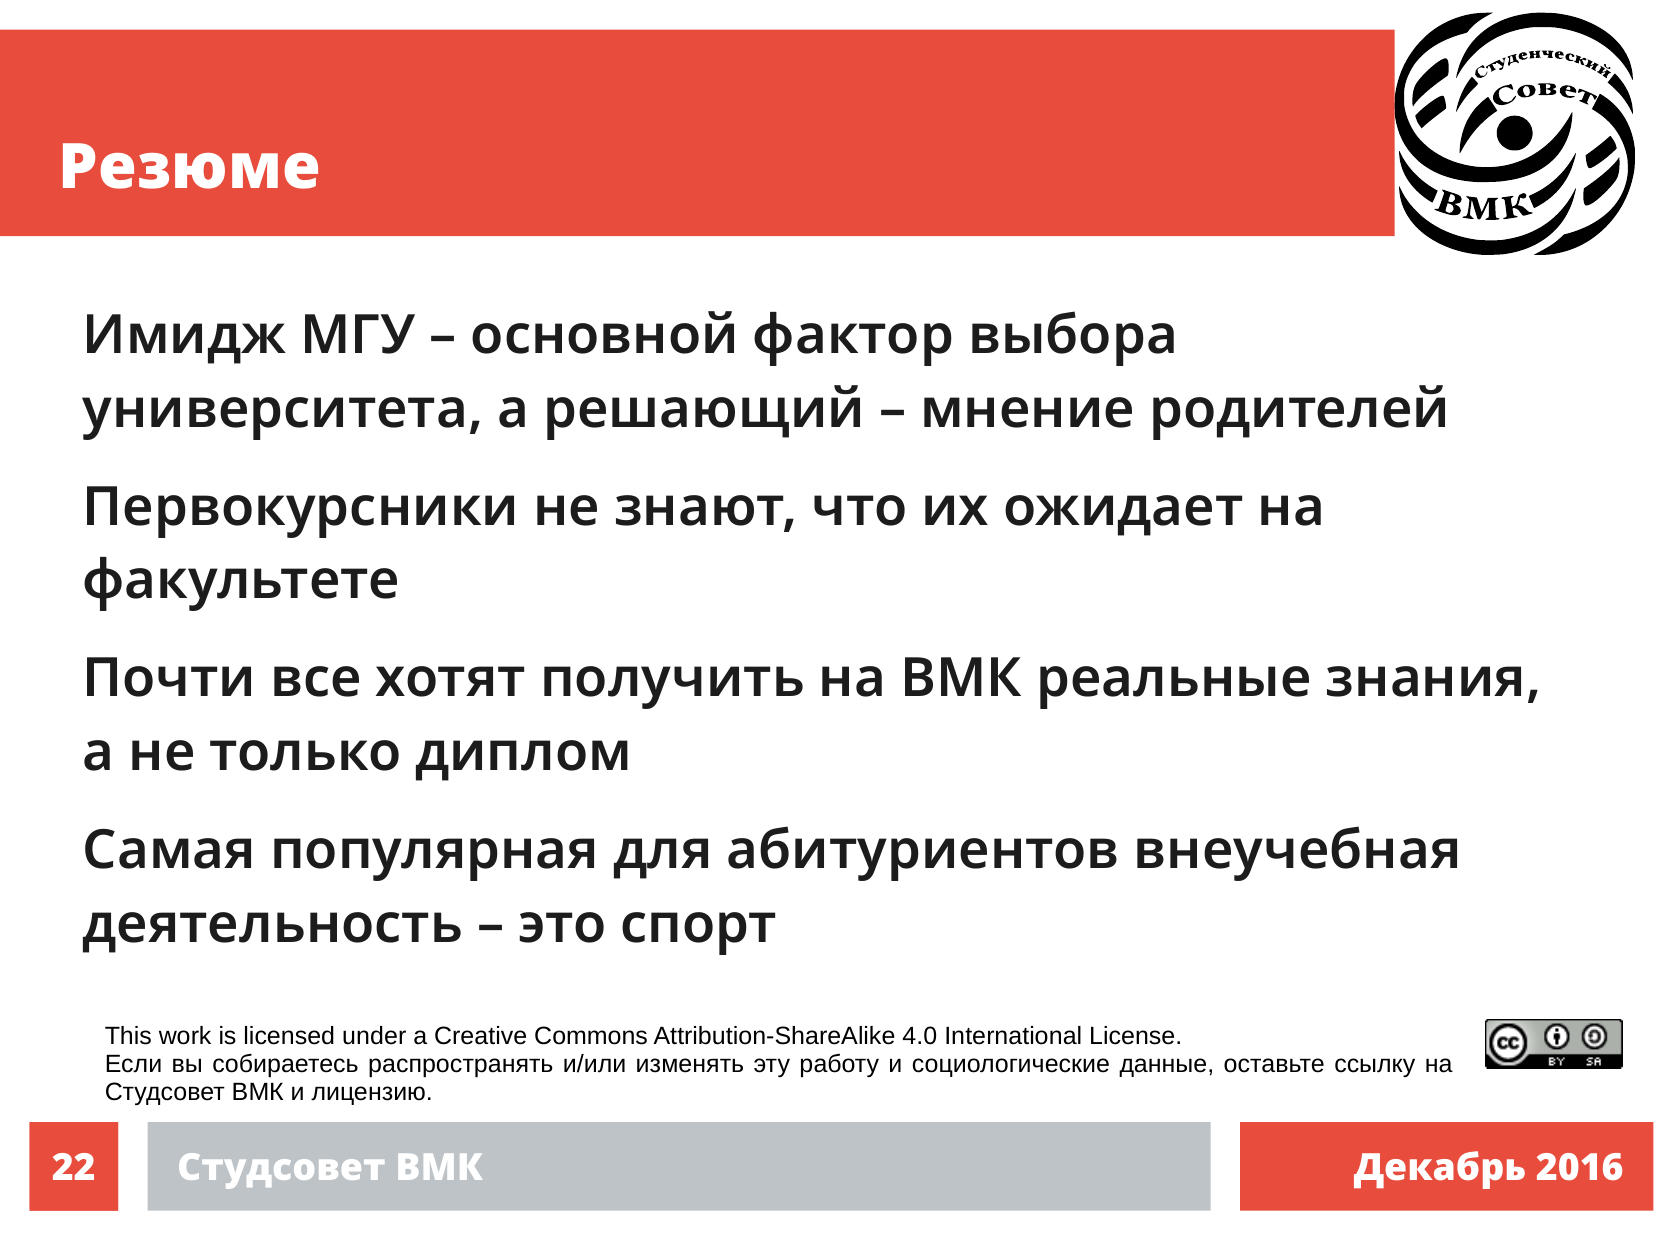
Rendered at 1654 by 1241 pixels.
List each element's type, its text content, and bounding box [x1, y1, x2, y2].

text_box This work is licensed under a Creative Commons Attribution-ShareAlike 4.0 International License. Если вы собираетесь распространять и/или изменять эту работу и социологические данные, оставьте ссылку на Студсовет ВМК и лицензию. [90, 1014, 1471, 1114]
title Резюме [59, 59, 1394, 207]
picture [1394, 12, 1636, 256]
list Имидж МГУ – основной фактор выбора университета, а решающий – мнение родителей Первокурсники не знают, что их ожидает на факультете Почти все хотят получить на ВМК реальные знания, а не только диплом Самая популярная для абитуриентов внеучебная деятельность – это спорт [82, 295, 1571, 1015]
picture [1485, 1019, 1623, 1069]
